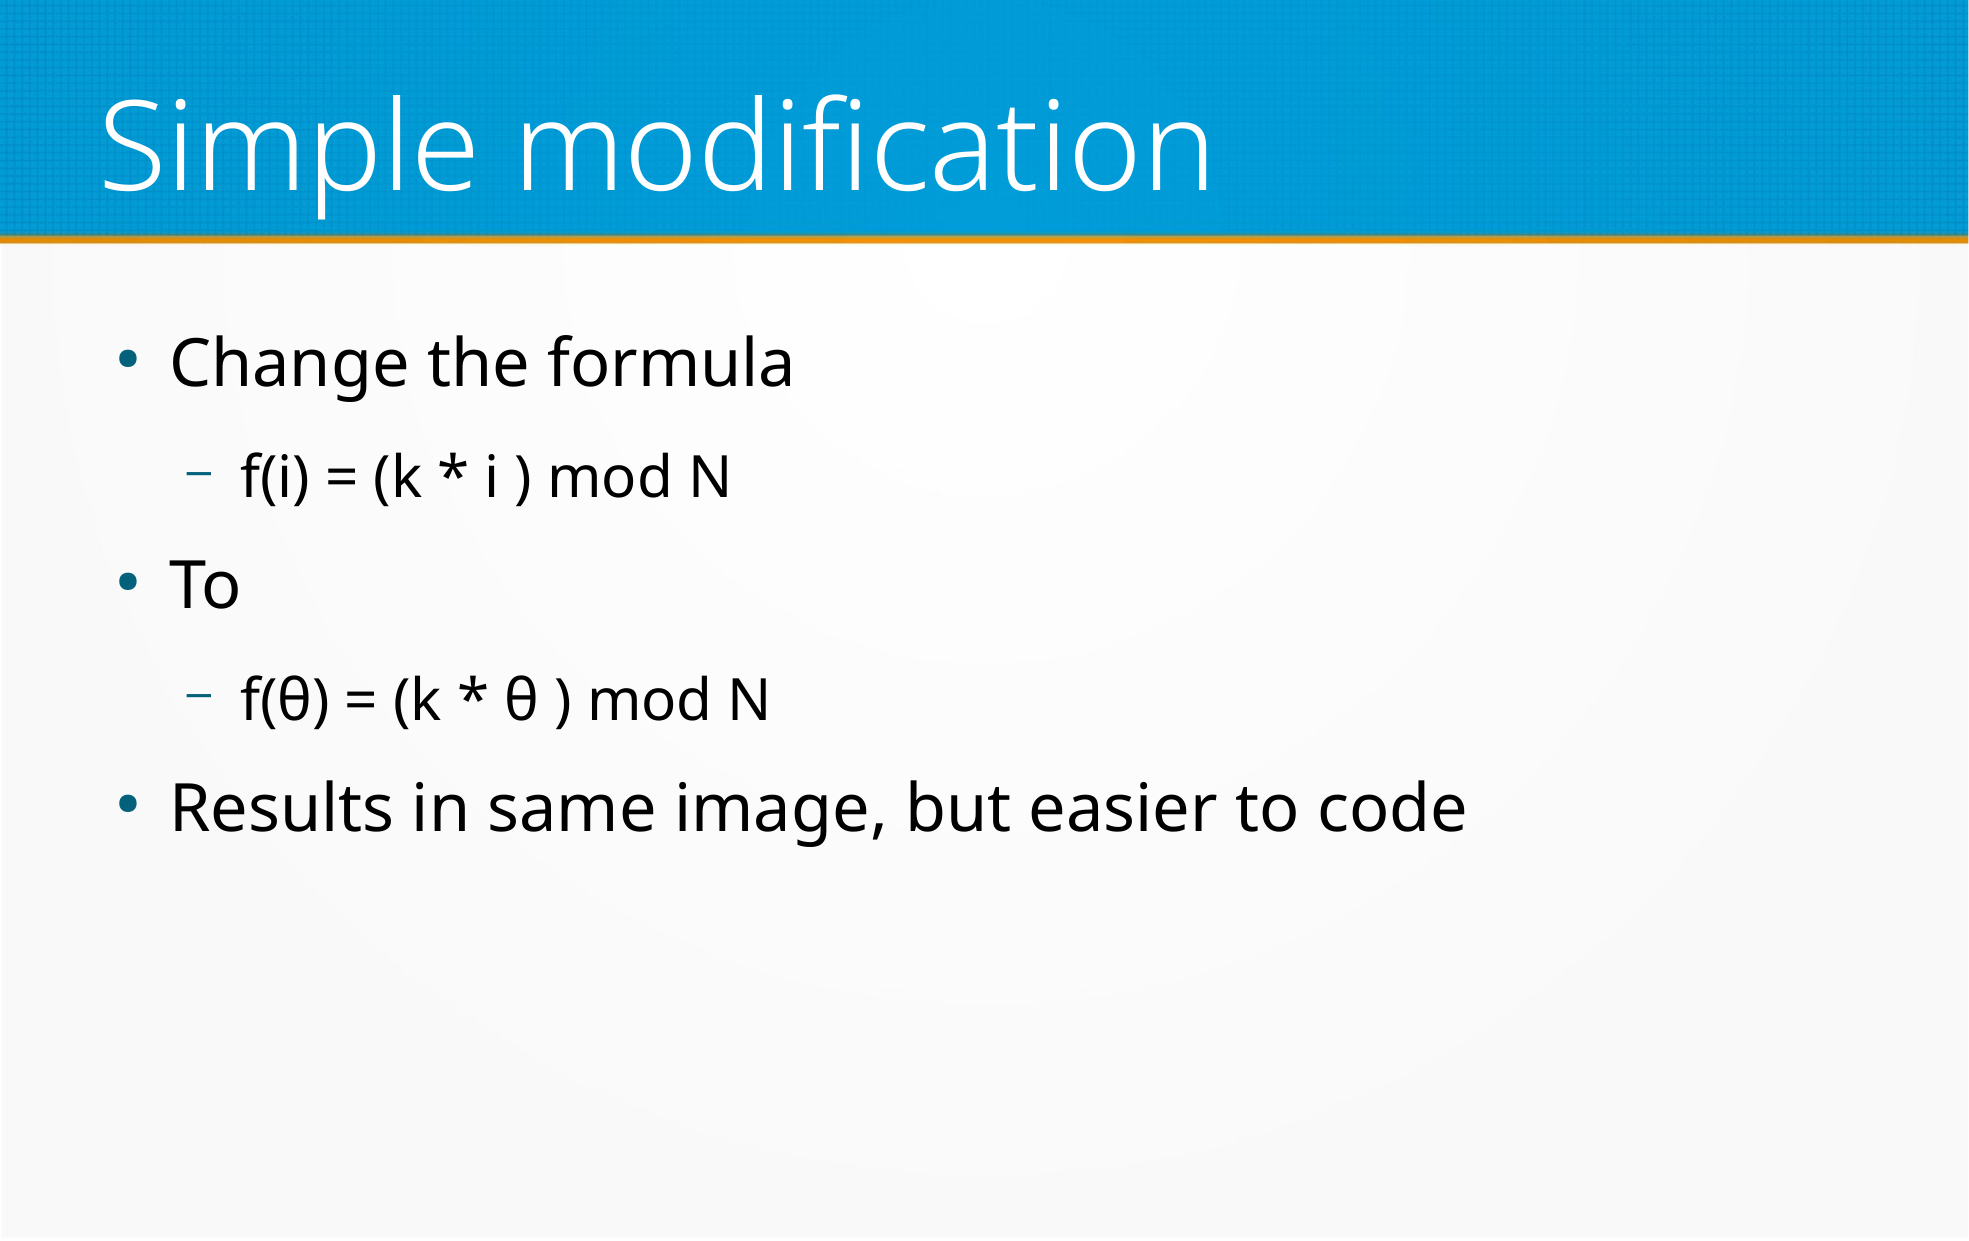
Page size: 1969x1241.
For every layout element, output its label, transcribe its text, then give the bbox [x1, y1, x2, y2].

picture [0, 233, 1969, 1241]
title Simple modification [98, 19, 1870, 227]
list Change the formula f(i) = (k * i ) mod N To f(θ) = (k * θ ) mod N Results in same image, but easier to code [98, 315, 1861, 1081]
